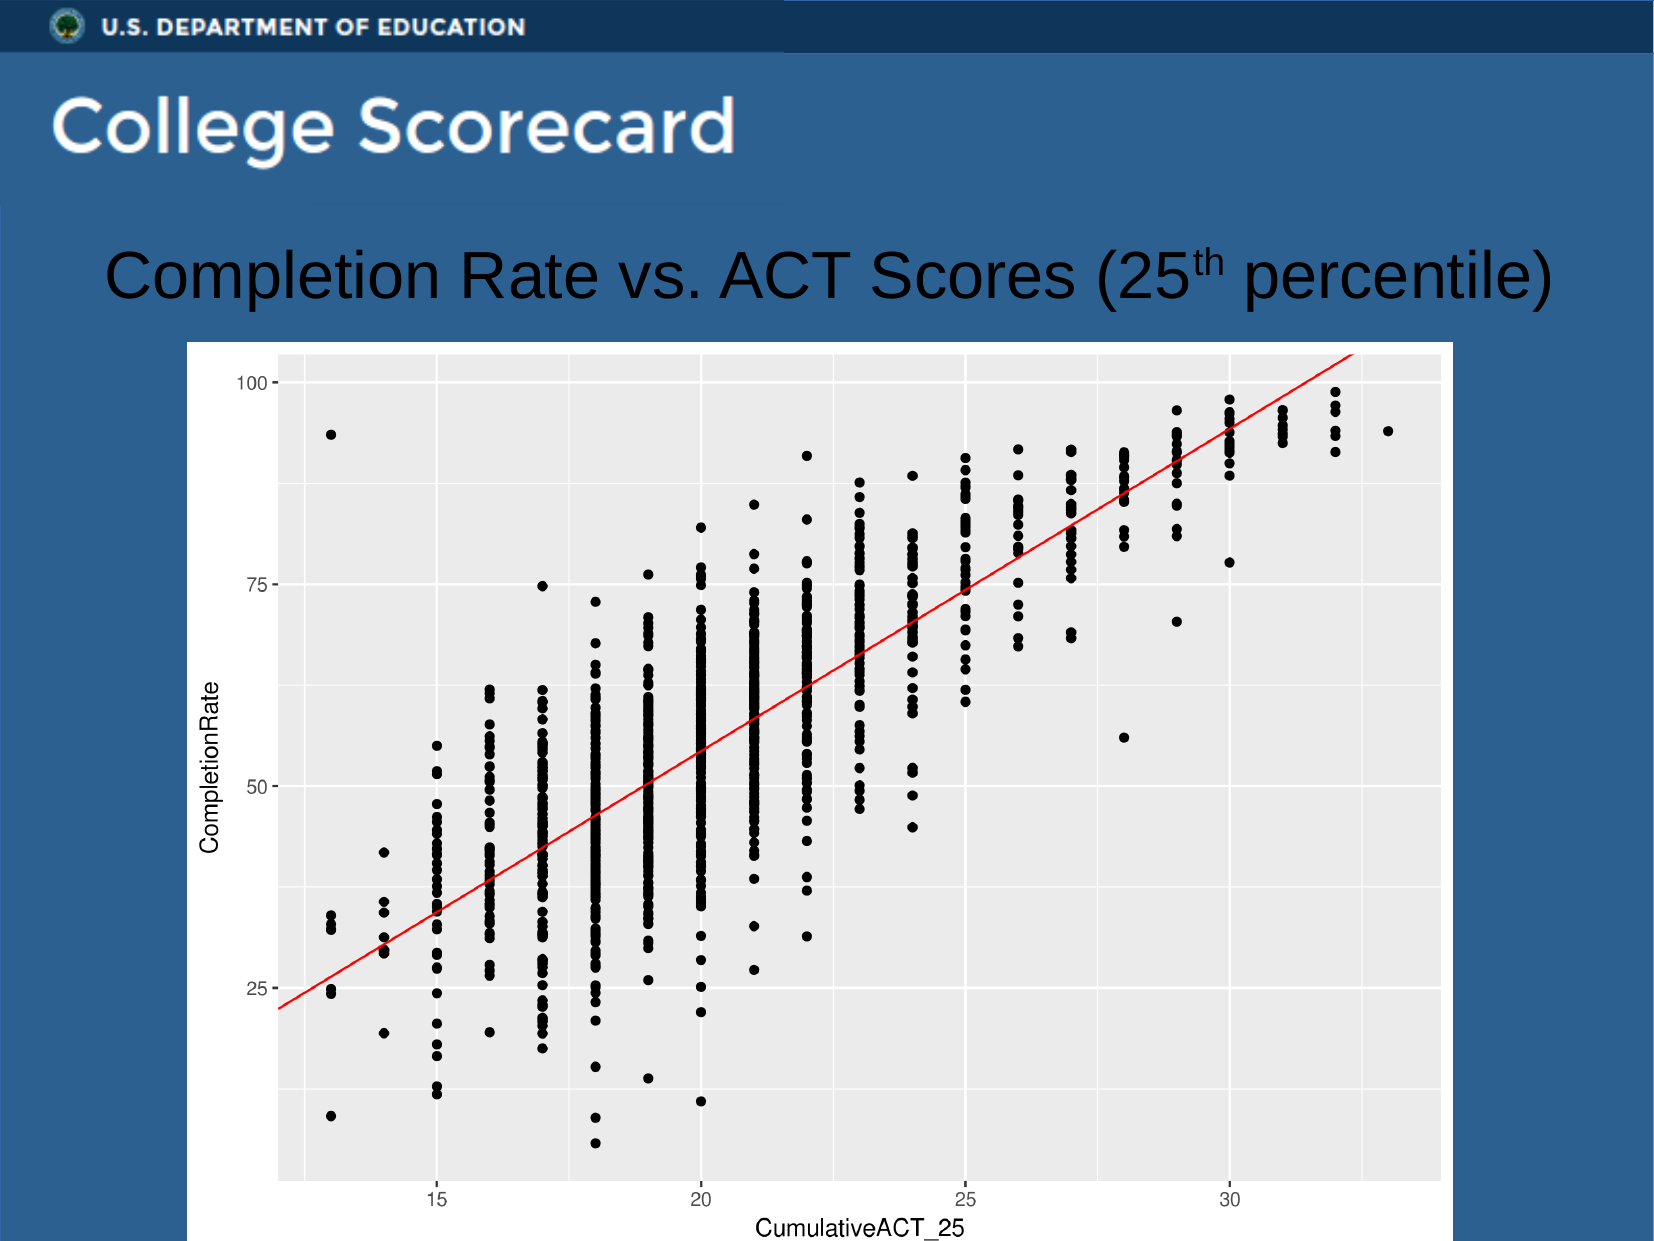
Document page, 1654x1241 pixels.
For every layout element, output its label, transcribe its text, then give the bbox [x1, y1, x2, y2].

text_box [0, 0, 1654, 230]
text_box [0, 322, 1654, 1241]
text_box Completion Rate vs. ACT Scores (25th percentile) [0, 230, 1654, 322]
picture [0, 0, 784, 206]
picture [187, 342, 1453, 1241]
